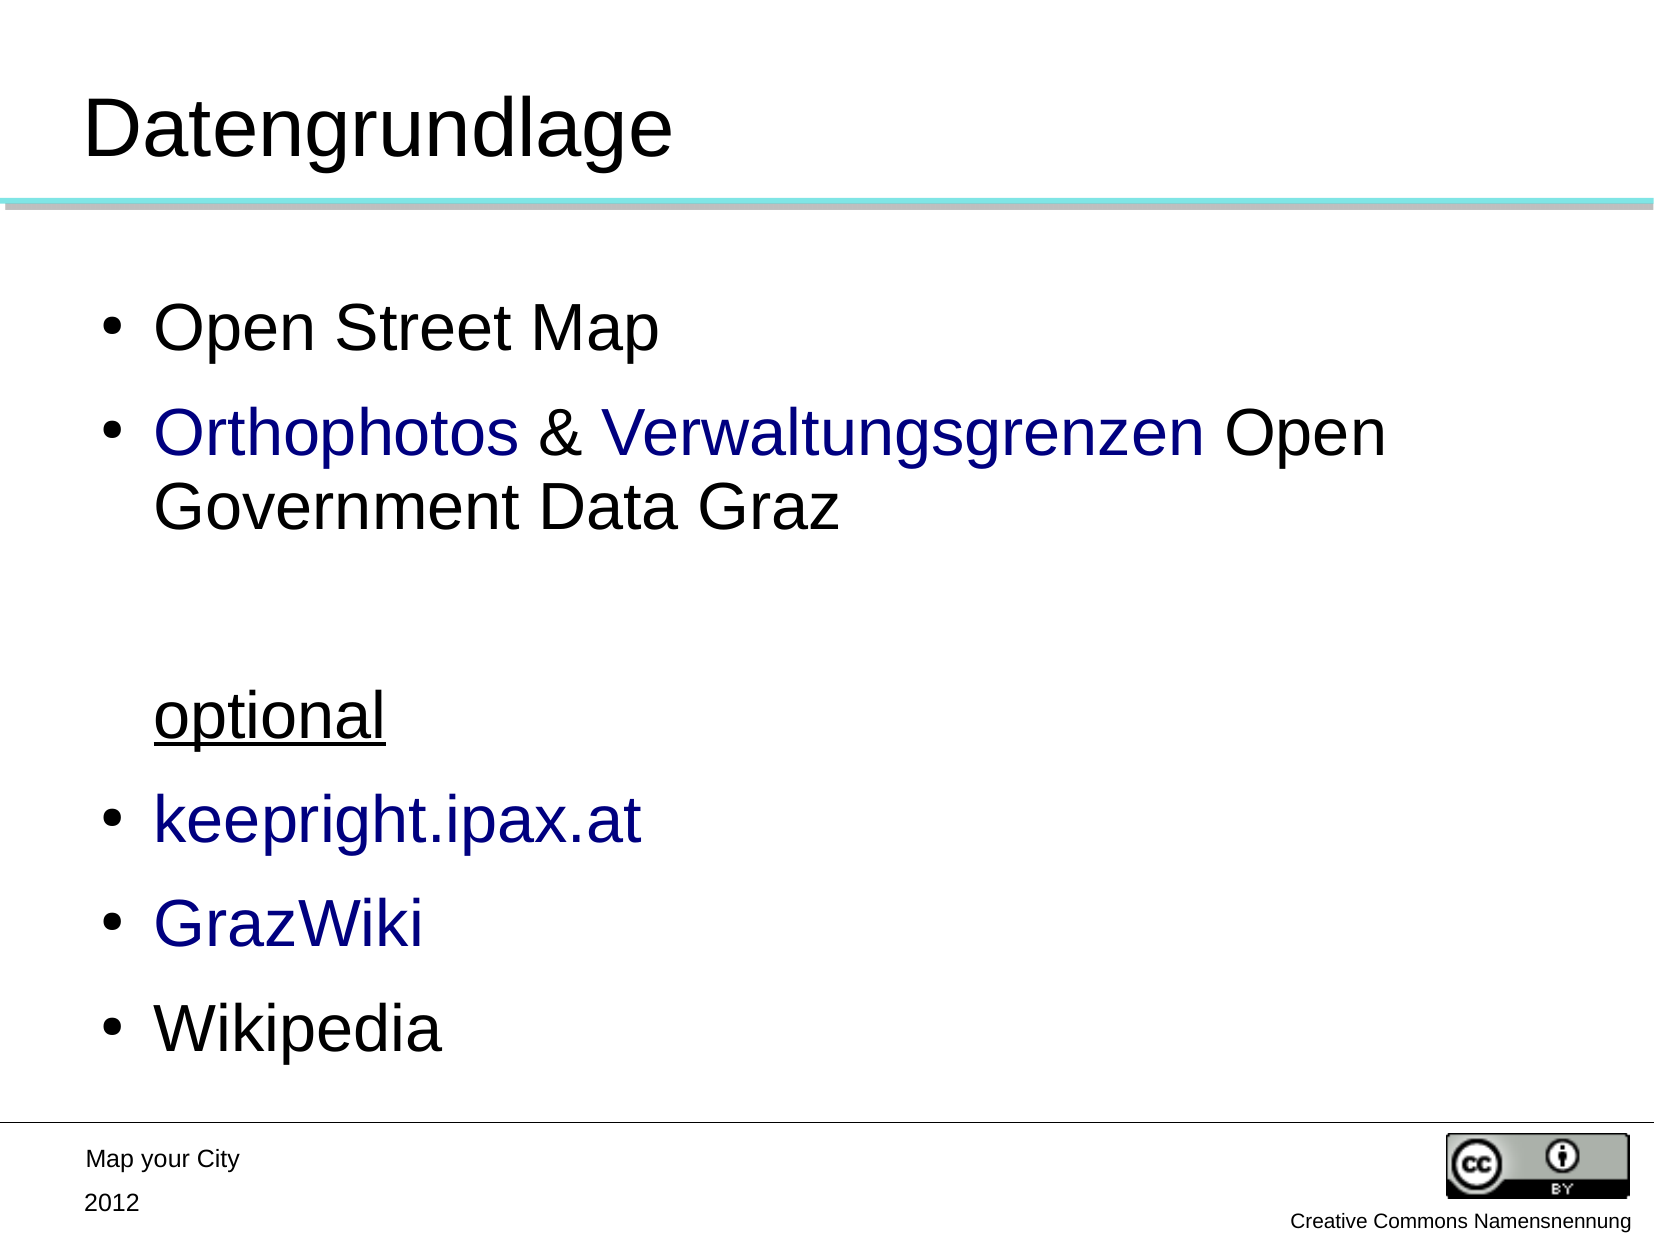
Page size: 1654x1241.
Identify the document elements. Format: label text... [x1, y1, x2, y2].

text_box Map your City [70, 1137, 308, 1180]
list Open Street Map Orthophotos & Verwaltungsgrenzen Open Government Data Graz optional keepright.ipax.at GrazWiki Wikipedia [82, 290, 1571, 1109]
title Datengrundlage [82, 81, 1571, 175]
text_box 2012 [69, 1181, 674, 1225]
text_box Creative Commons Namensnennung [1275, 1202, 1654, 1241]
picture [1446, 1133, 1630, 1199]
